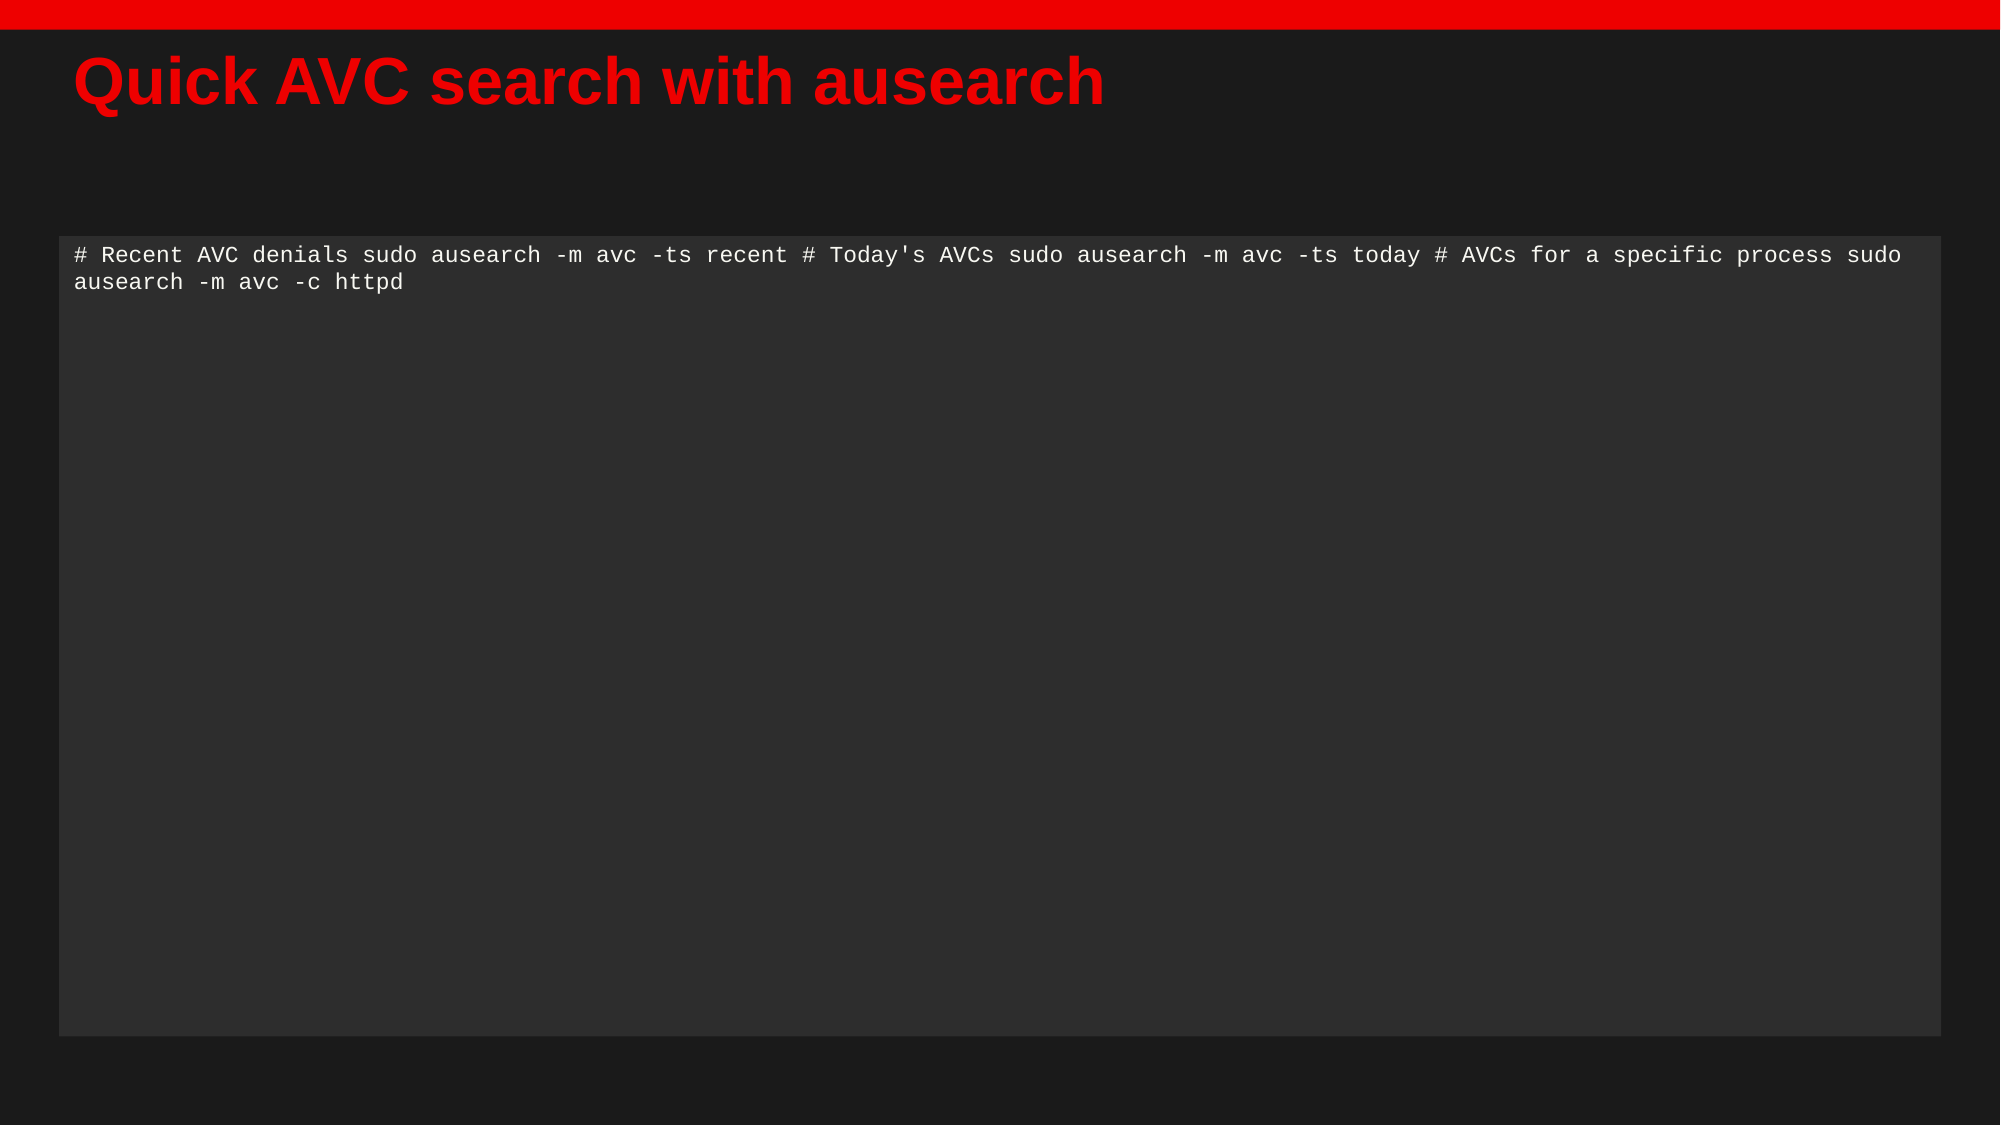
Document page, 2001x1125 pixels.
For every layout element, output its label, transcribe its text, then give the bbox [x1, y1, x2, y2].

text_box Quick AVC search with ausearch [59, 36, 1942, 208]
text_box [0, 0, 2001, 30]
text_box # Recent AVC denials sudo ausearch -m avc -ts recent # Today's AVCs sudo ausearch -m avc -ts today # AVCs for a specific process sudo ausearch -m avc -c httpd [59, 236, 1942, 1037]
